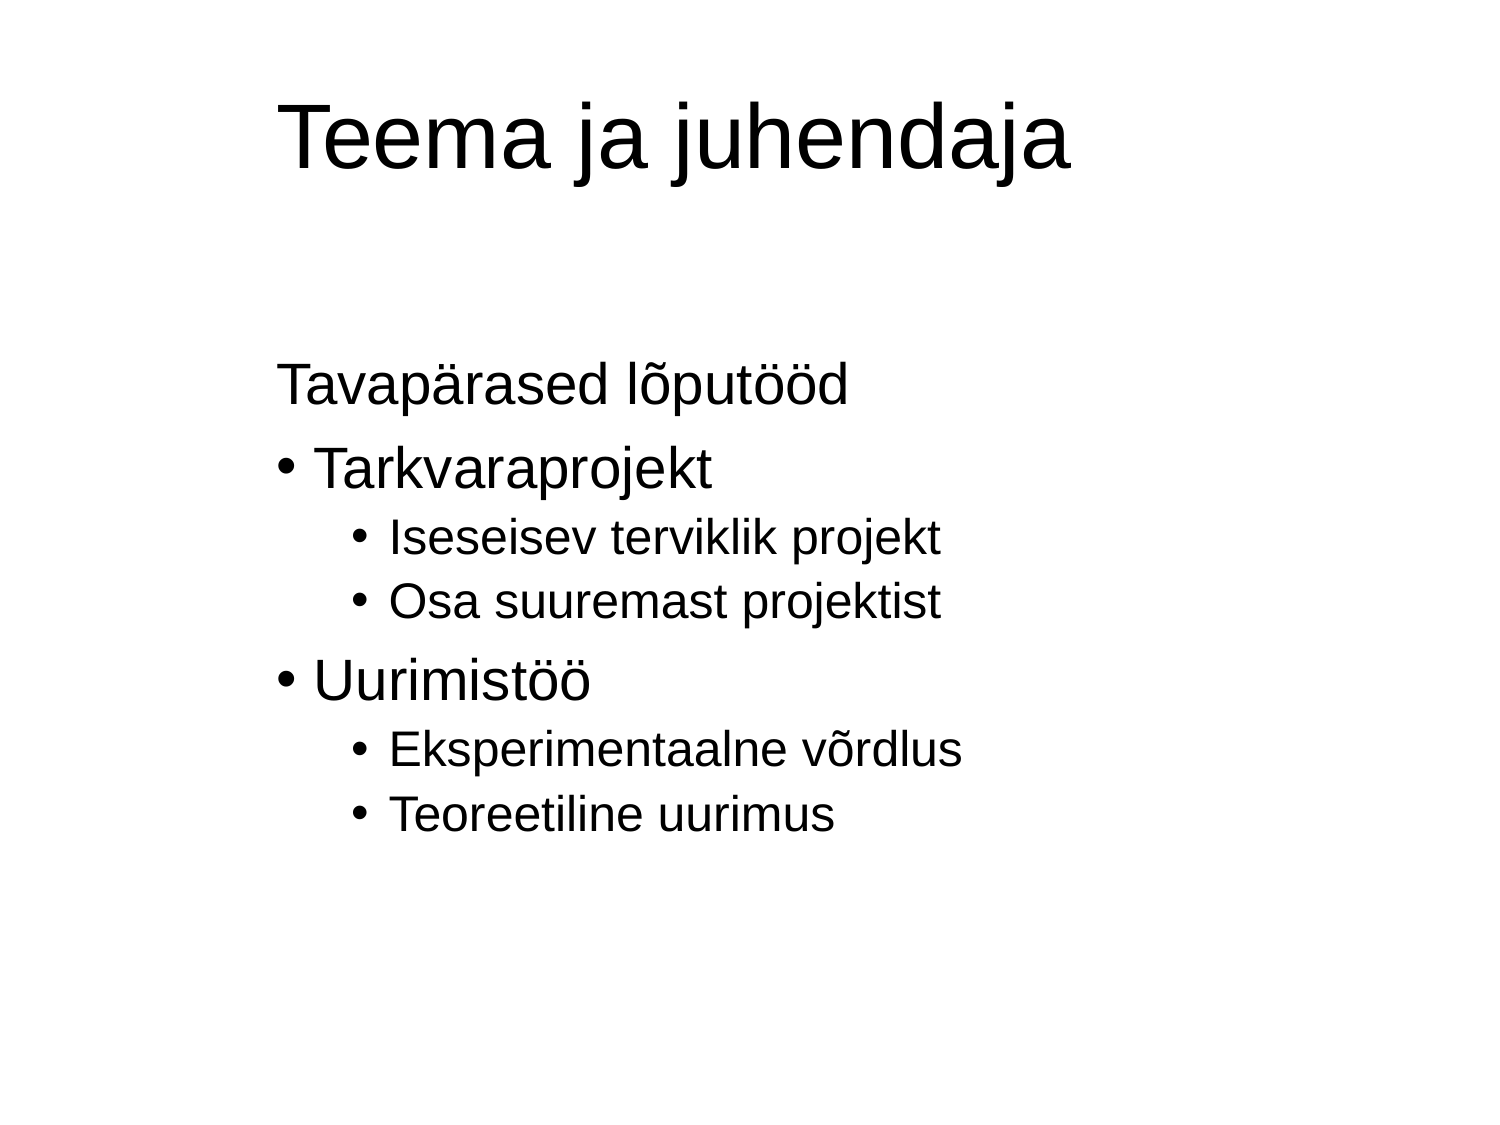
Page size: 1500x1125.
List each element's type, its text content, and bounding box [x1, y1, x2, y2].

list Tavapärased lõputööd Tarkvaraprojekt Iseseisev terviklik projekt Osa suuremast projektist Uurimistöö Eksperimentaalne võrdlus Teoreetiline uurimus [276, 263, 1361, 1049]
title Teema ja juhendaja [276, 44, 1361, 233]
